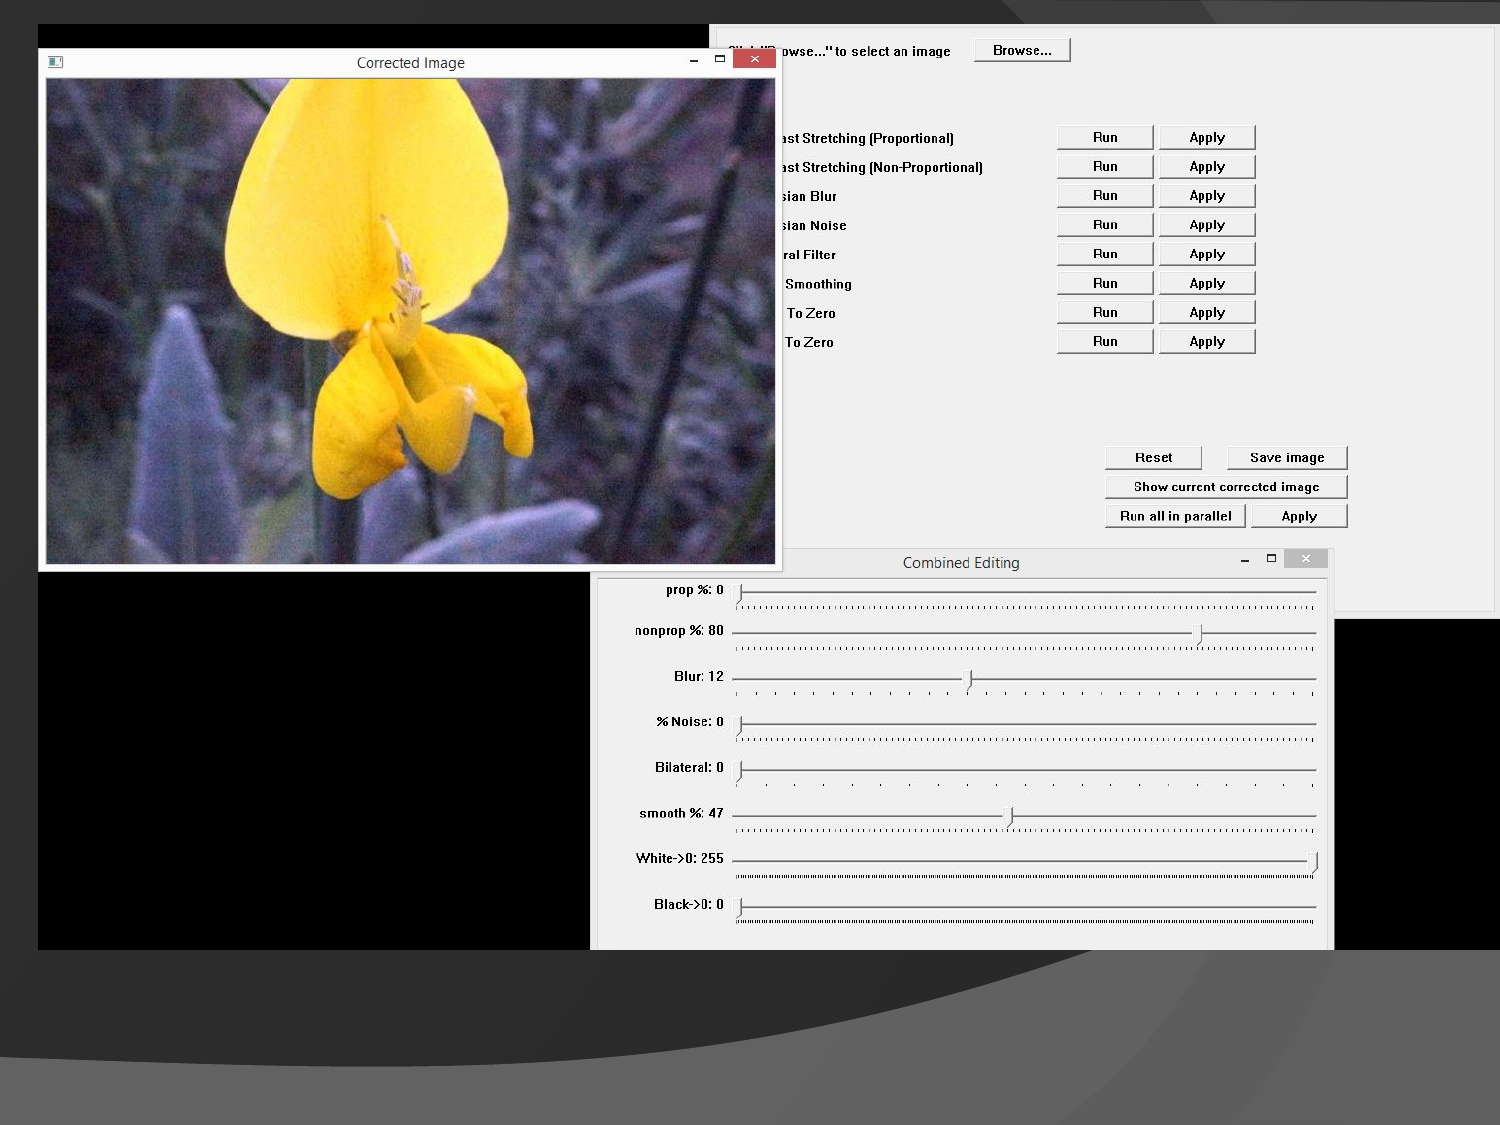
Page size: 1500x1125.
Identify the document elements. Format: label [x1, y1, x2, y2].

picture [38, 24, 1500, 950]
